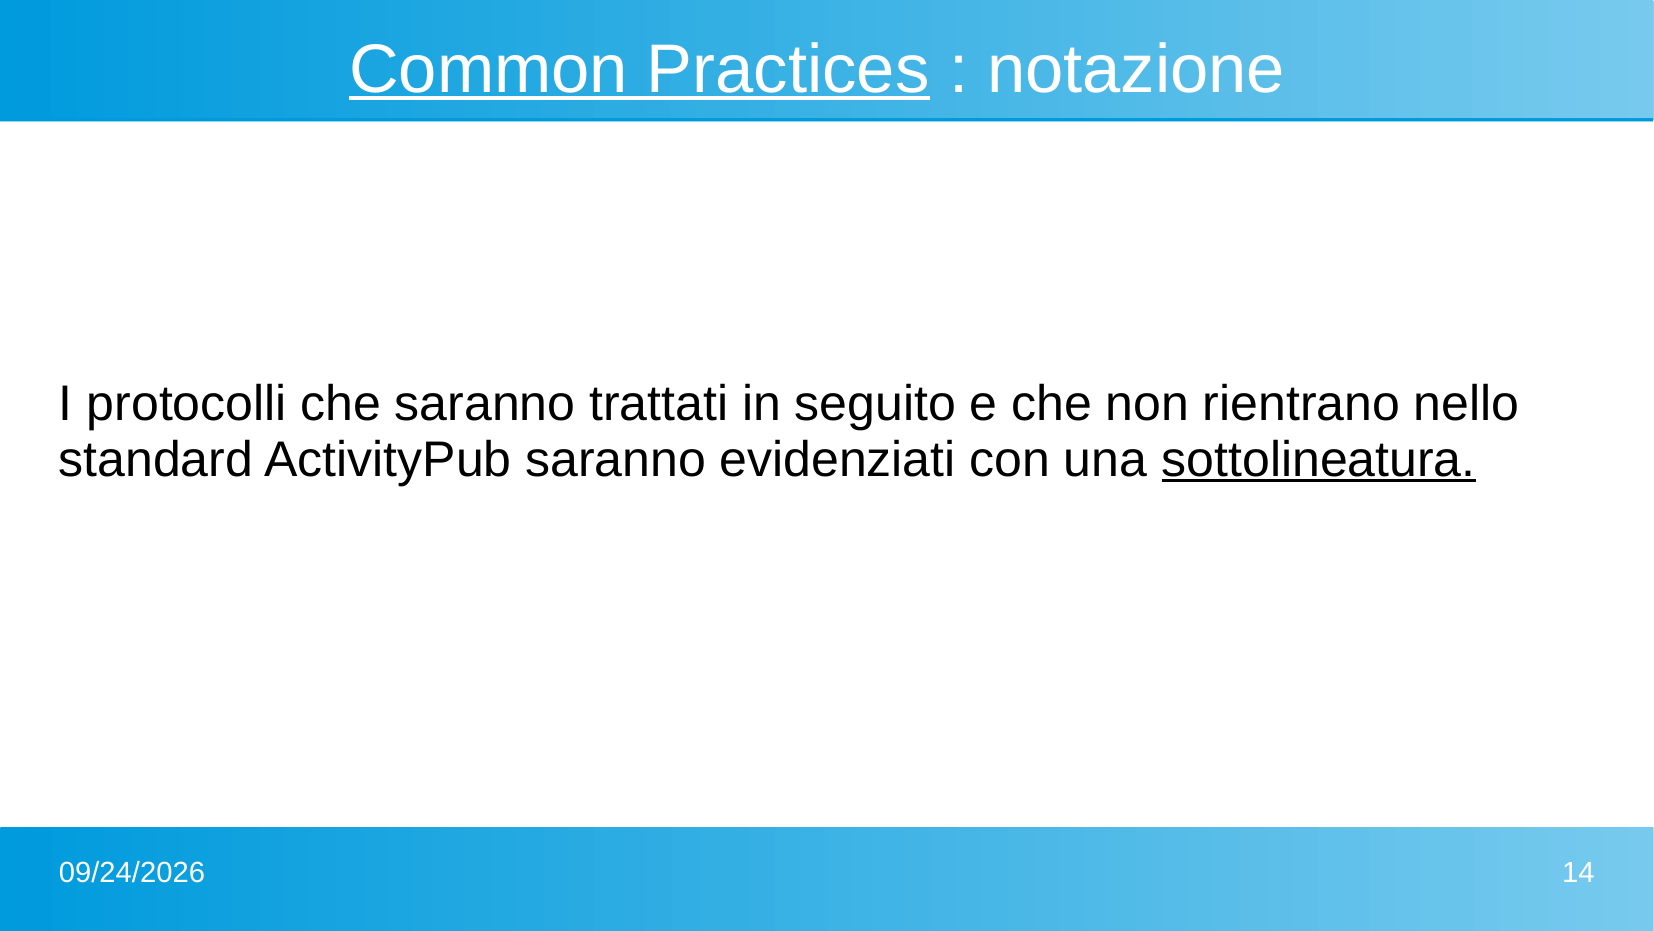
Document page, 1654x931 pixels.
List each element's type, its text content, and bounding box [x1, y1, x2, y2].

title Common Practices : notazione [59, 29, 1595, 108]
list I protocolli che saranno trattati in seguito e che non rientrano nello standard ActivityPub saranno evidenziati con una sottolineatura. [59, 375, 1595, 573]
